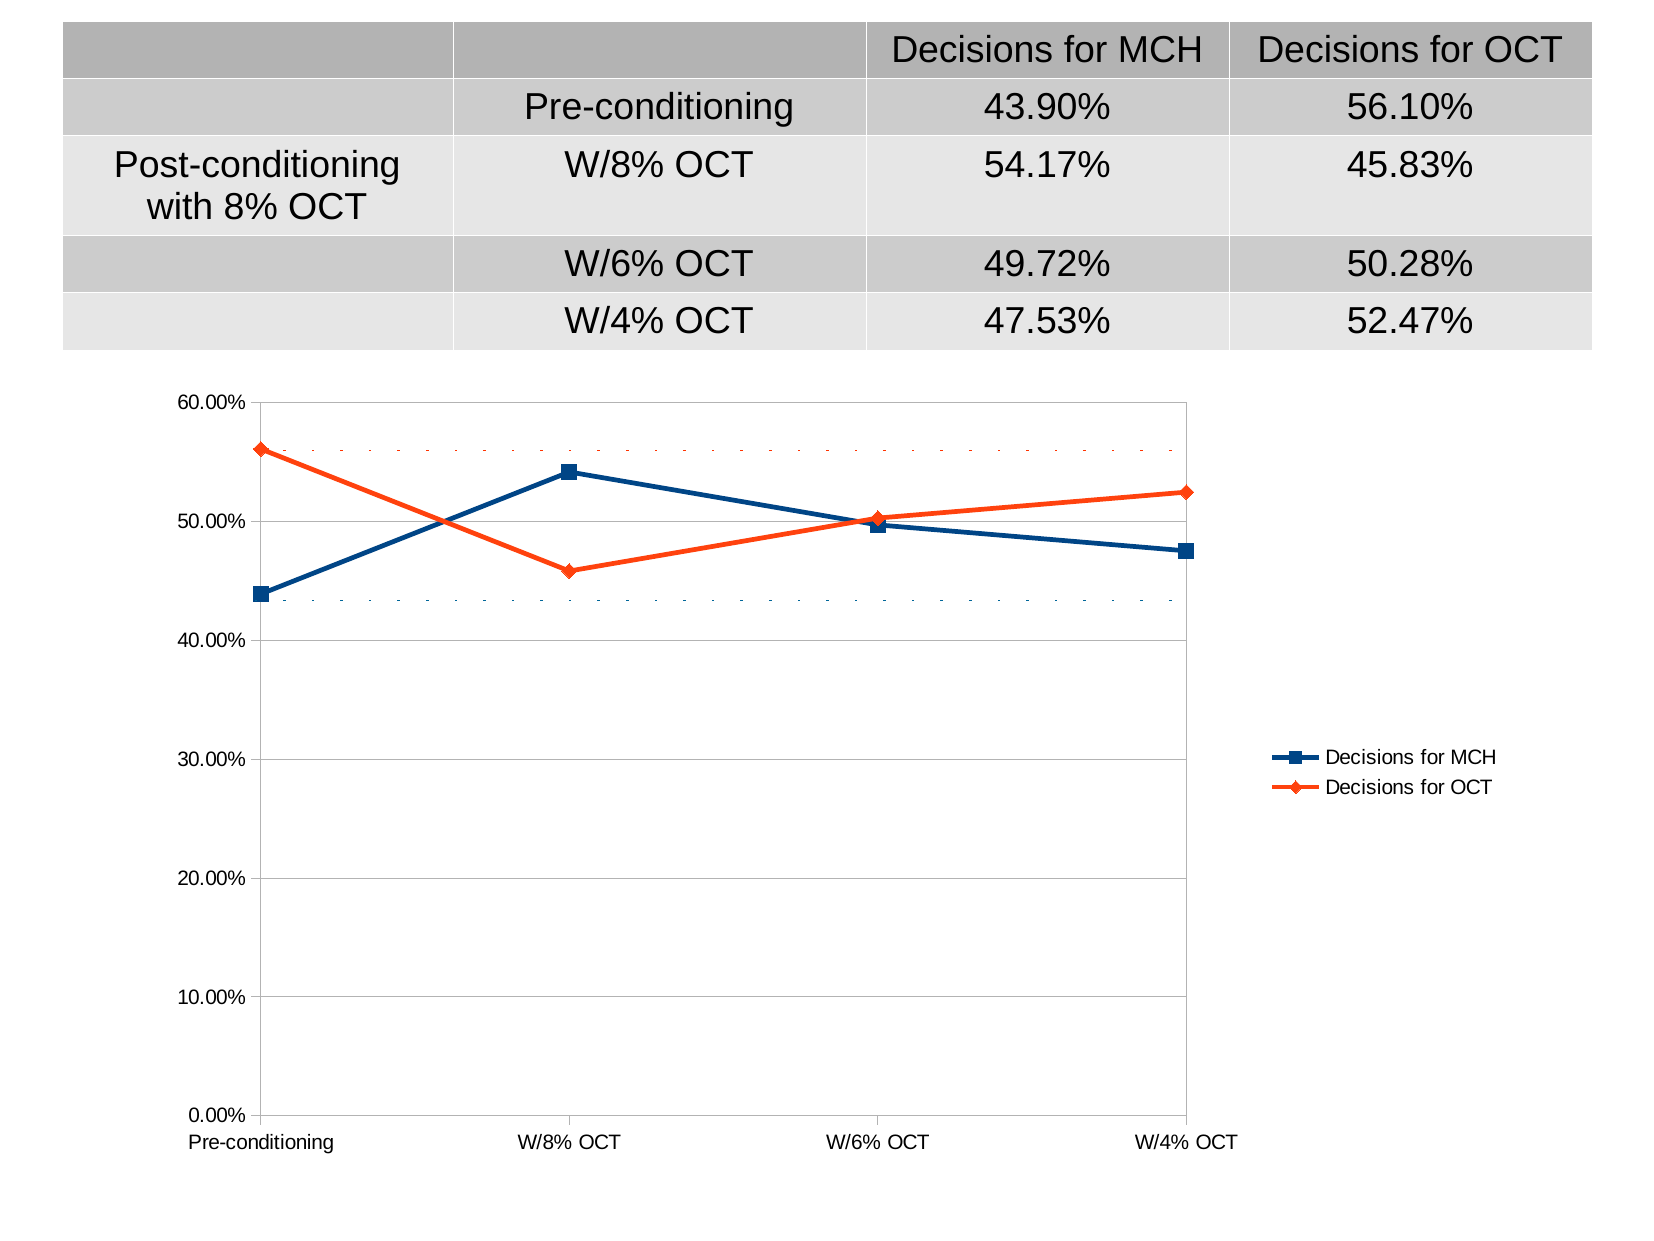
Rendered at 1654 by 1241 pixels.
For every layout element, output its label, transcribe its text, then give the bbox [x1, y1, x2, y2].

chart [150, 375, 1516, 1171]
table_cell 56.10% [1230, 79, 1592, 135]
table_header [454, 22, 866, 78]
table_cell [63, 236, 453, 292]
table_cell [63, 79, 453, 135]
table_cell Post-conditioning with 8% OCT [63, 136, 453, 235]
table_cell W/4% OCT [454, 293, 866, 350]
table_cell 47.53% [867, 293, 1229, 350]
table_cell [63, 293, 453, 350]
table_cell W/8% OCT [454, 136, 866, 235]
table_cell 43.90% [867, 79, 1229, 135]
table_header Decisions for MCH [867, 22, 1229, 78]
table_cell W/6% OCT [454, 236, 866, 292]
table_header Decisions for OCT [1230, 22, 1592, 78]
table_cell Pre-conditioning [454, 79, 866, 135]
table_cell 45.83% [1230, 136, 1592, 235]
table_header [63, 22, 453, 78]
table_cell 50.28% [1230, 236, 1592, 292]
table_cell 52.47% [1230, 293, 1592, 350]
table_cell 49.72% [867, 236, 1229, 292]
table_cell 54.17% [867, 136, 1229, 235]
